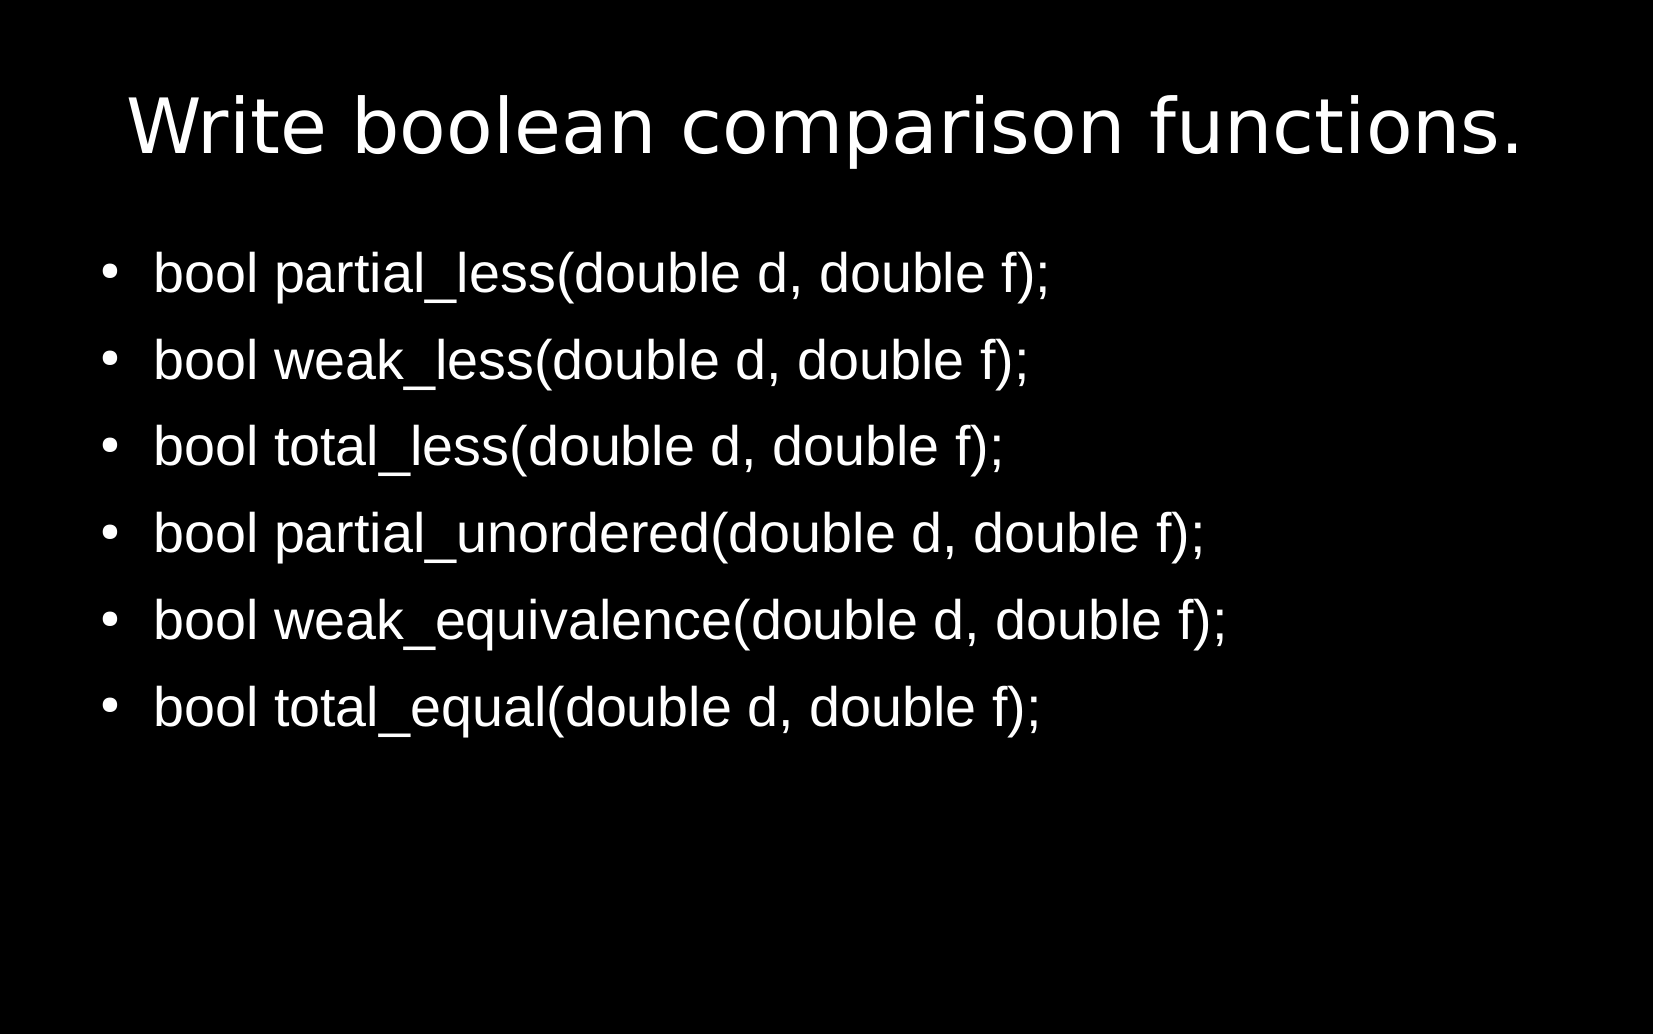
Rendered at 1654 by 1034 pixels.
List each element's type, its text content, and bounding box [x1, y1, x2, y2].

title Write boolean comparison functions. [82, 41, 1571, 214]
list bool partial_less(double d, double f); bool weak_less(double d, double f); bool total_less(double d, double f); bool partial_unordered(double d, double f); bool weak_equivalence(double d, double f); bool total_equal(double d, double f); [82, 241, 1571, 842]
